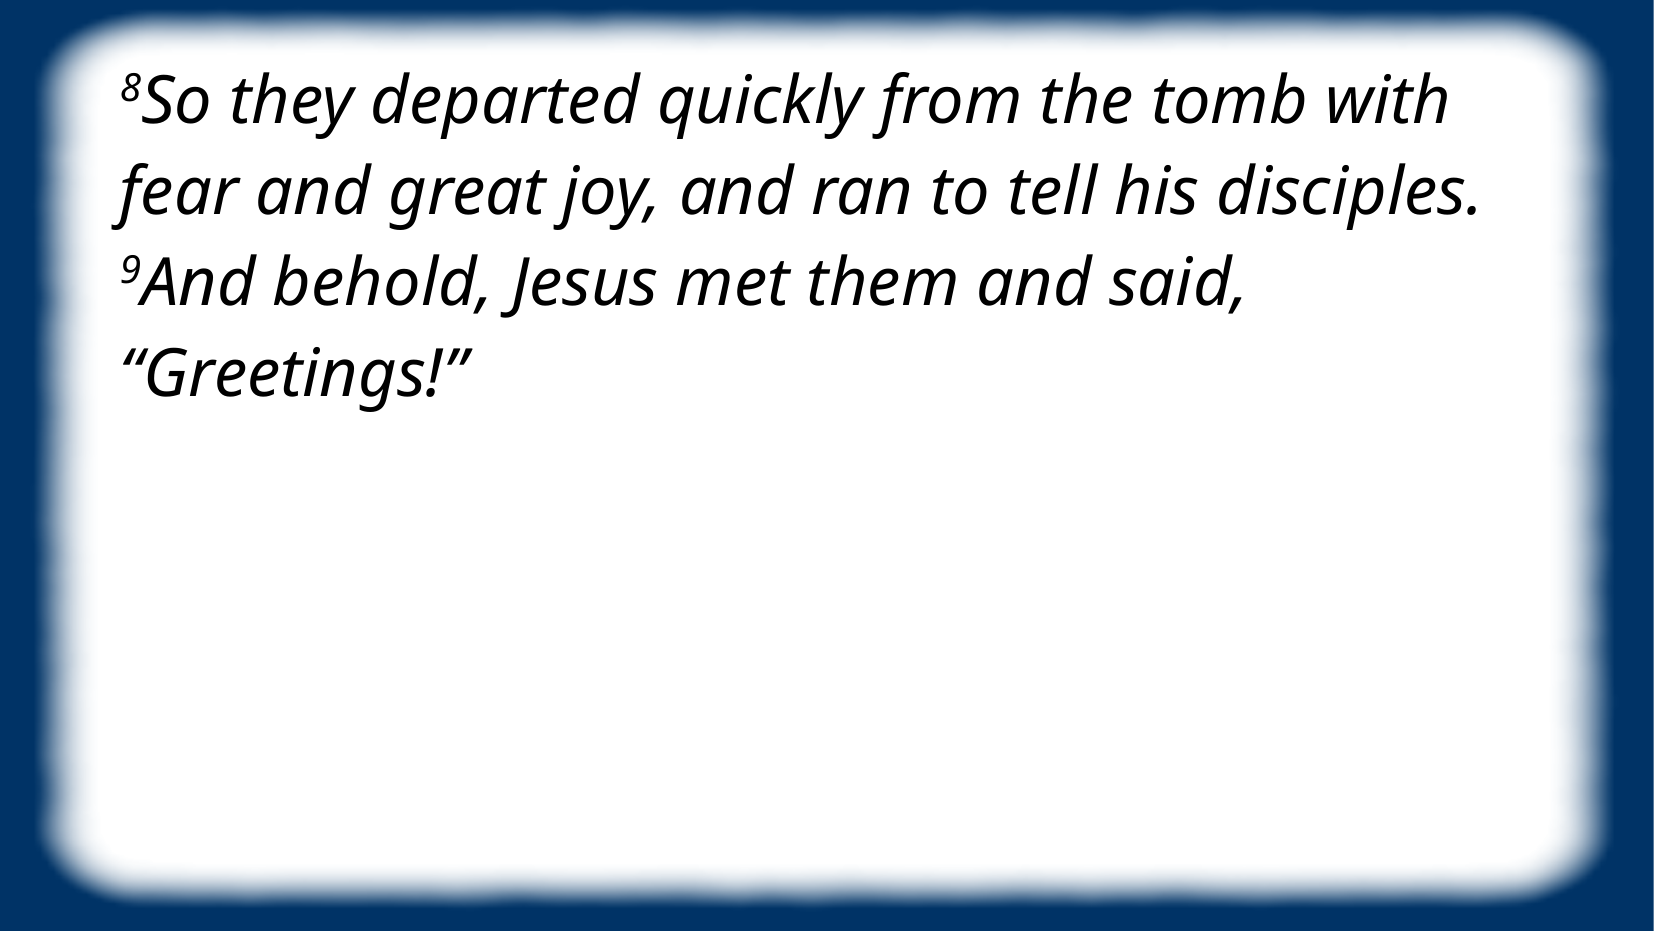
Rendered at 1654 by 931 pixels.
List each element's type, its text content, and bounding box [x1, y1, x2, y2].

text_box 8So they departed quickly from the tomb with fear and great joy, and ran to tell his disciples. 9And behold, Jesus met them and said, “Greetings!” [105, 45, 1561, 415]
picture [0, 0, 1654, 931]
